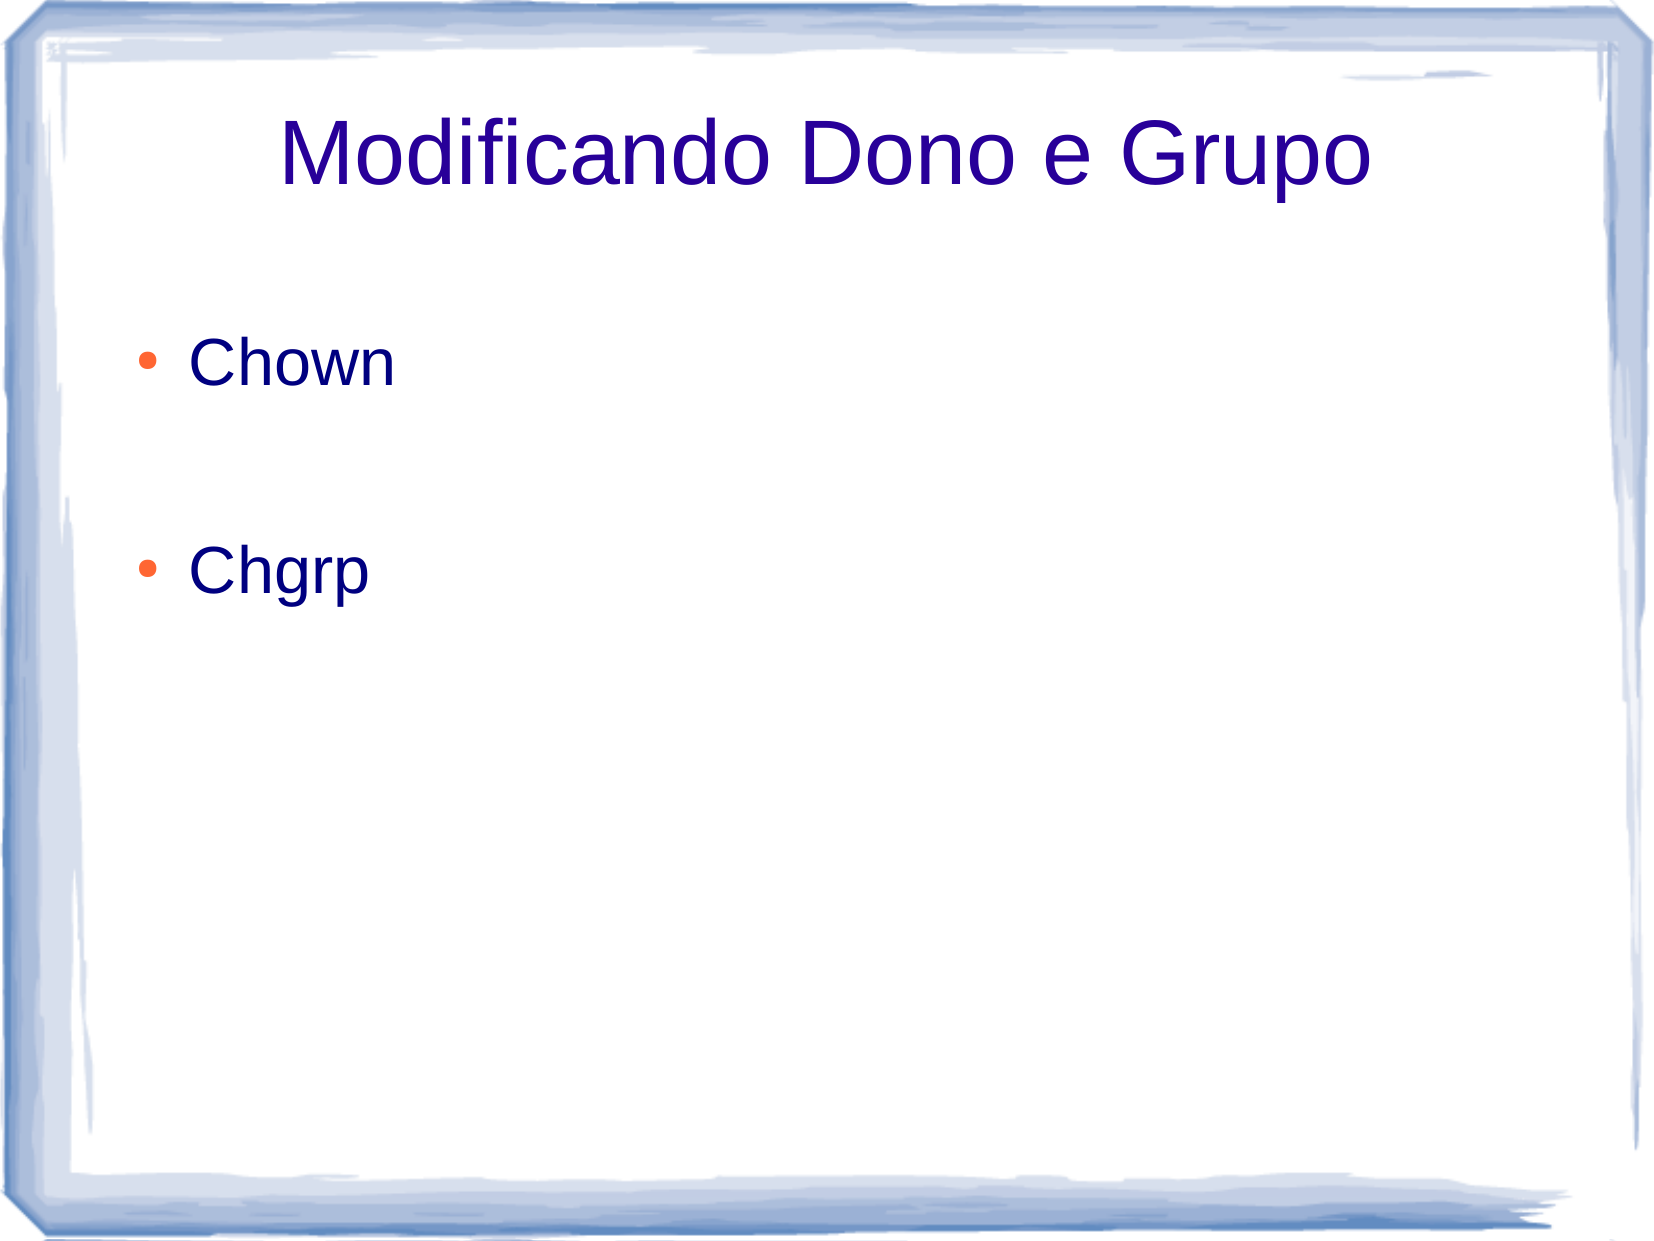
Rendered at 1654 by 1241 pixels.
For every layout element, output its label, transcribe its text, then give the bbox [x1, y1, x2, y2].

picture [0, 0, 1654, 1241]
list Chown Chgrp [118, 324, 1571, 1045]
title Modificando Dono e Grupo [82, 49, 1571, 257]
